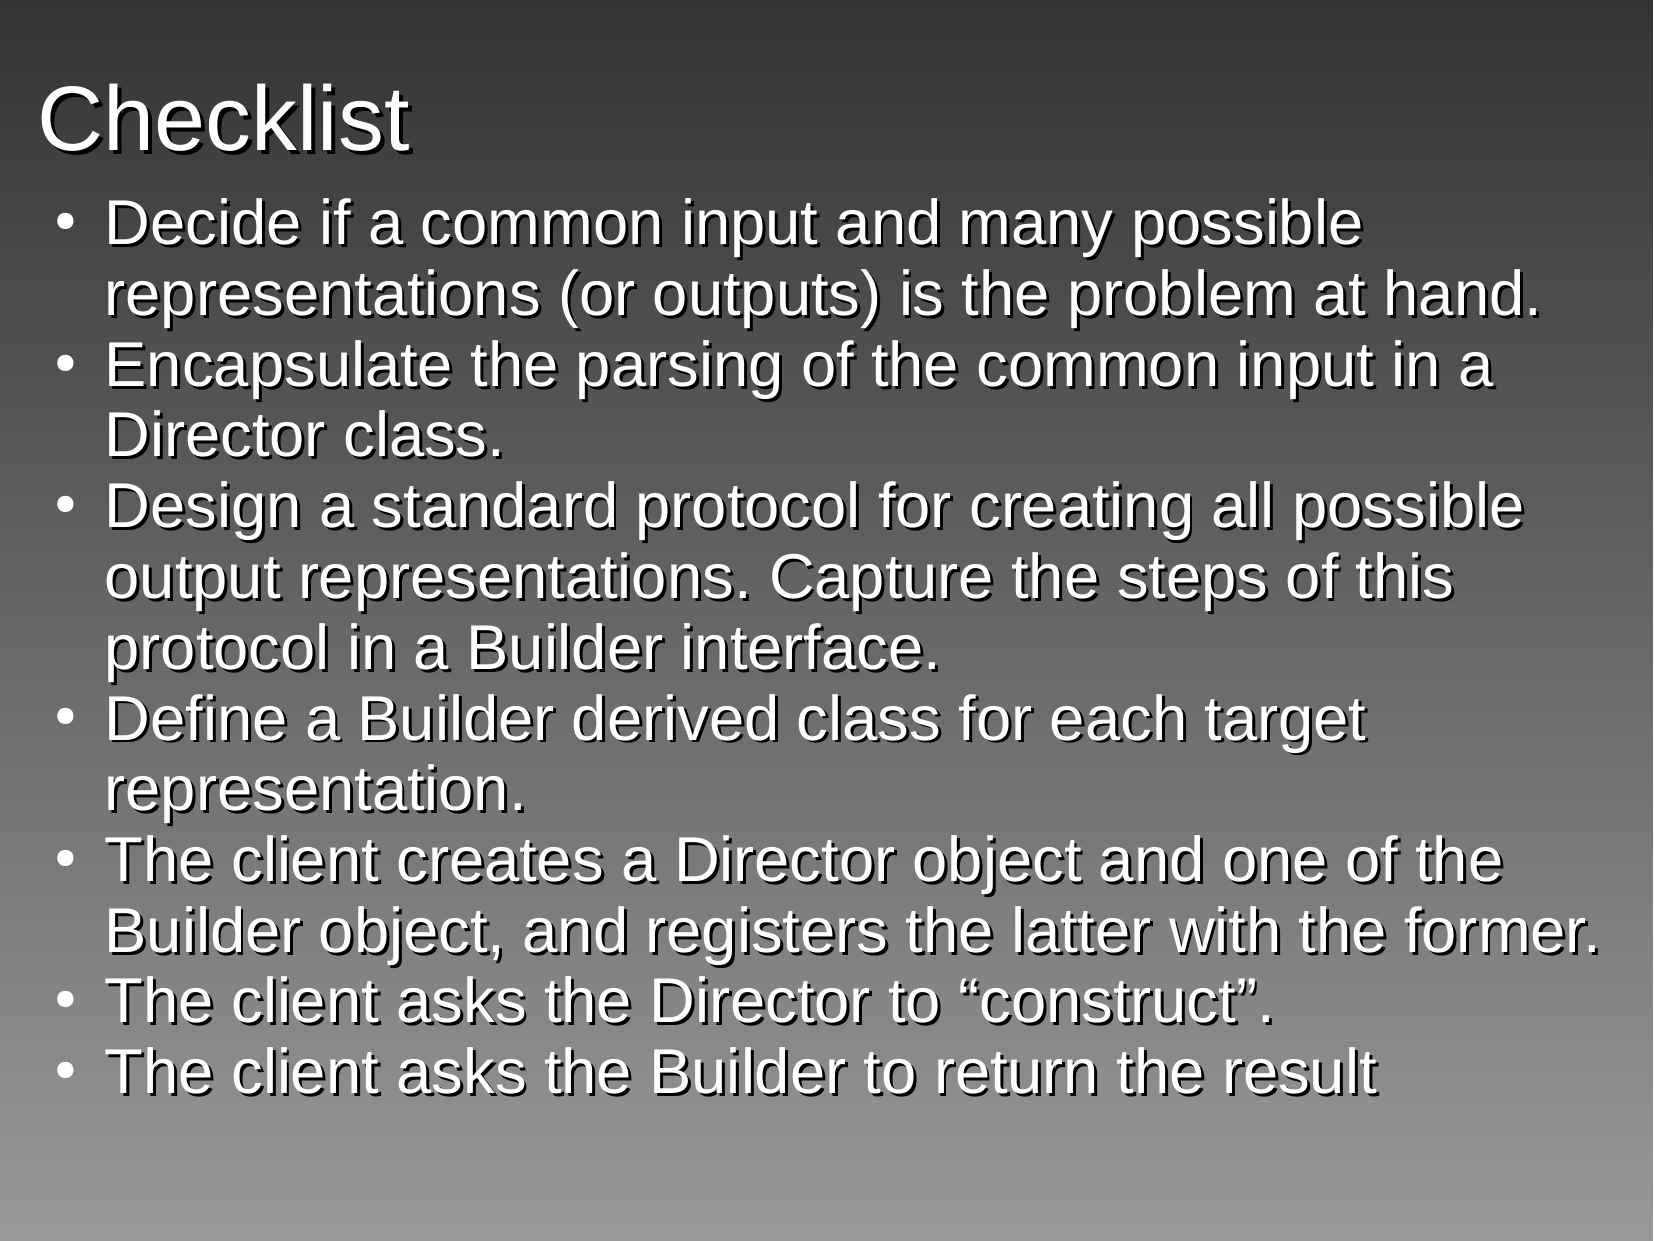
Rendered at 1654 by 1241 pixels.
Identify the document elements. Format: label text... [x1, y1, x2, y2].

title Checklist [37, 49, 1613, 187]
list Decide if a common input and many possible representations (or outputs) is the problem at hand. Encapsulate the parsing of the common input in a Director class. Design a standard protocol for creating all possible output representations. Capture the steps of this protocol in a Builder interface. Define a Builder derived class for each target representation. The client creates a Director object and one of the Builder object, and registers the latter with the former. The client asks the Director to “construct”. The client asks the Builder to return the result [37, 187, 1613, 1163]
